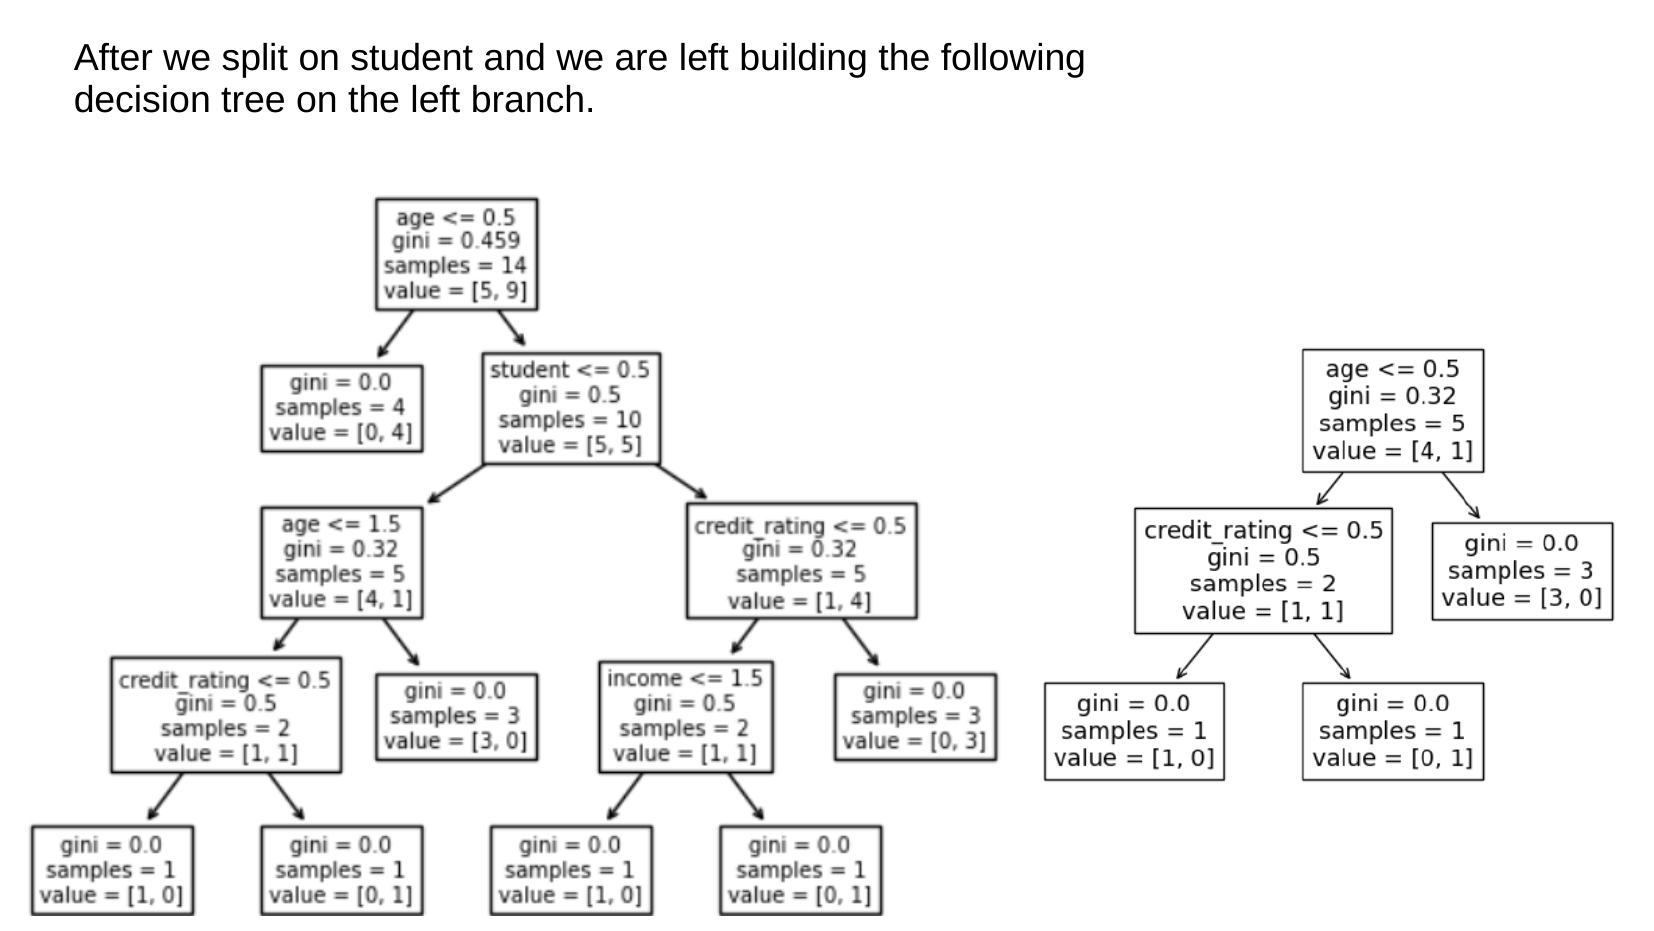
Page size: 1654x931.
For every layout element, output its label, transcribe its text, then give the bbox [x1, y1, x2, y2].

picture [5, 174, 1004, 916]
picture [1022, 342, 1625, 792]
text_box After we split on student and we are left building the following decision tree on the left branch. [59, 29, 1123, 129]
